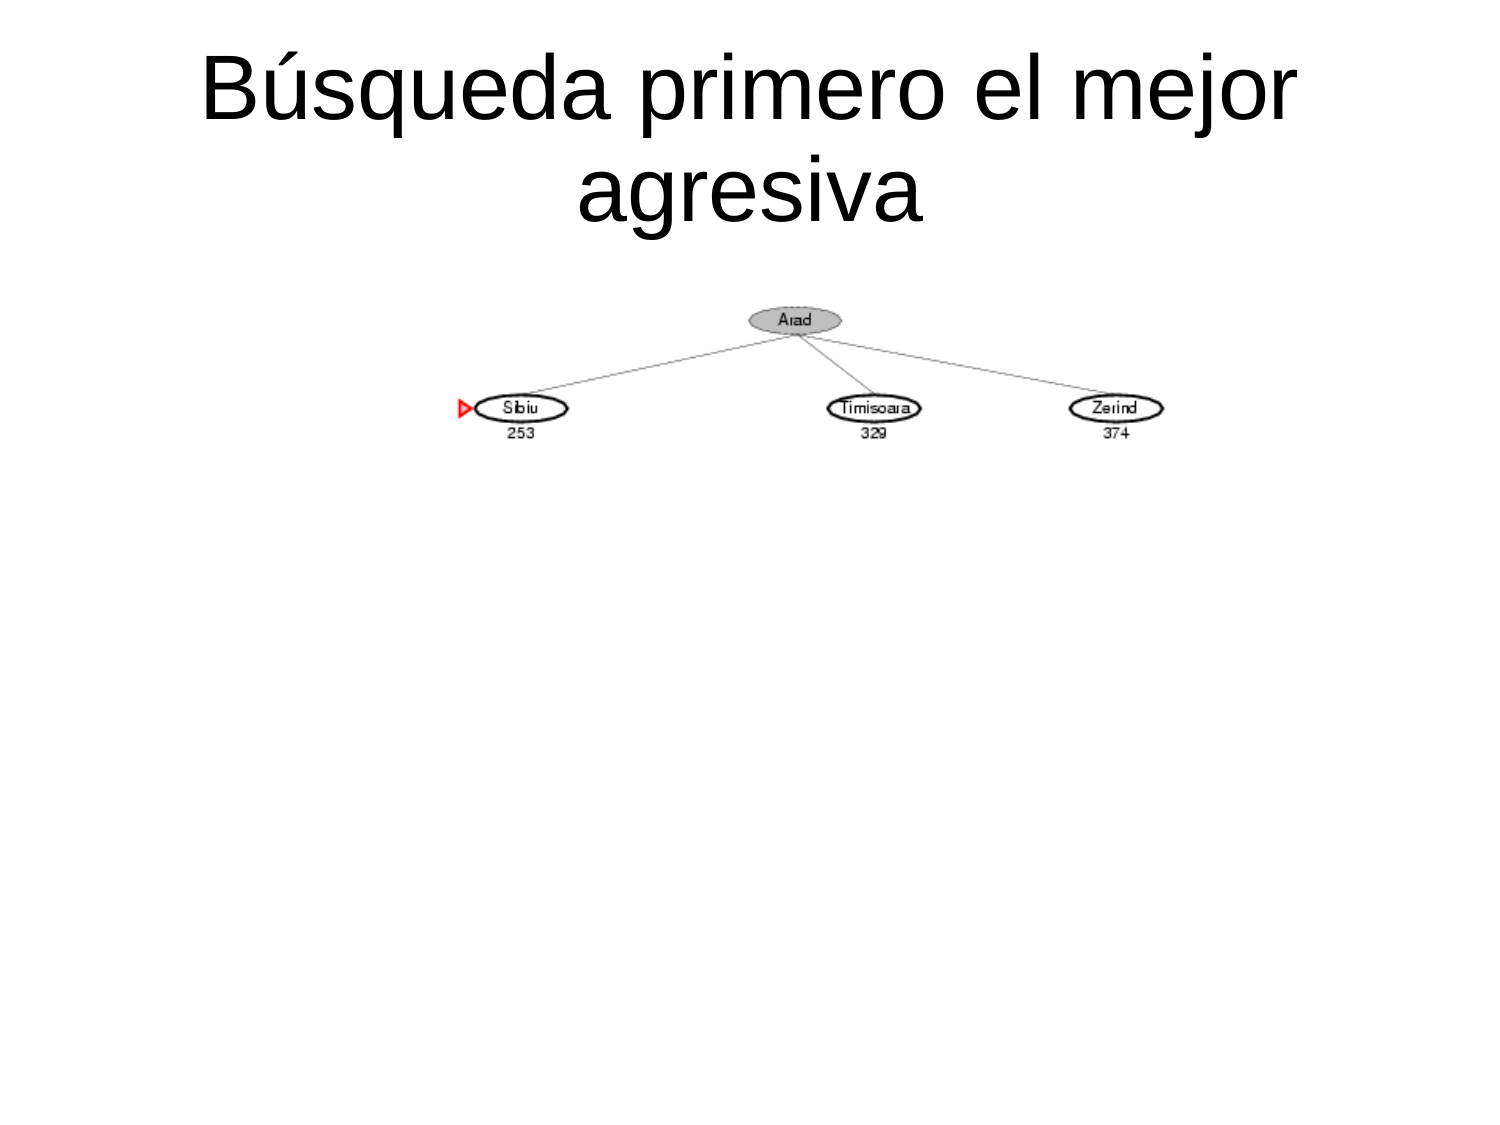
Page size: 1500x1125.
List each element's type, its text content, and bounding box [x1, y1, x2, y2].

title Búsqueda primero el mejor agresiva [75, 24, 1426, 254]
picture [287, 299, 1185, 627]
